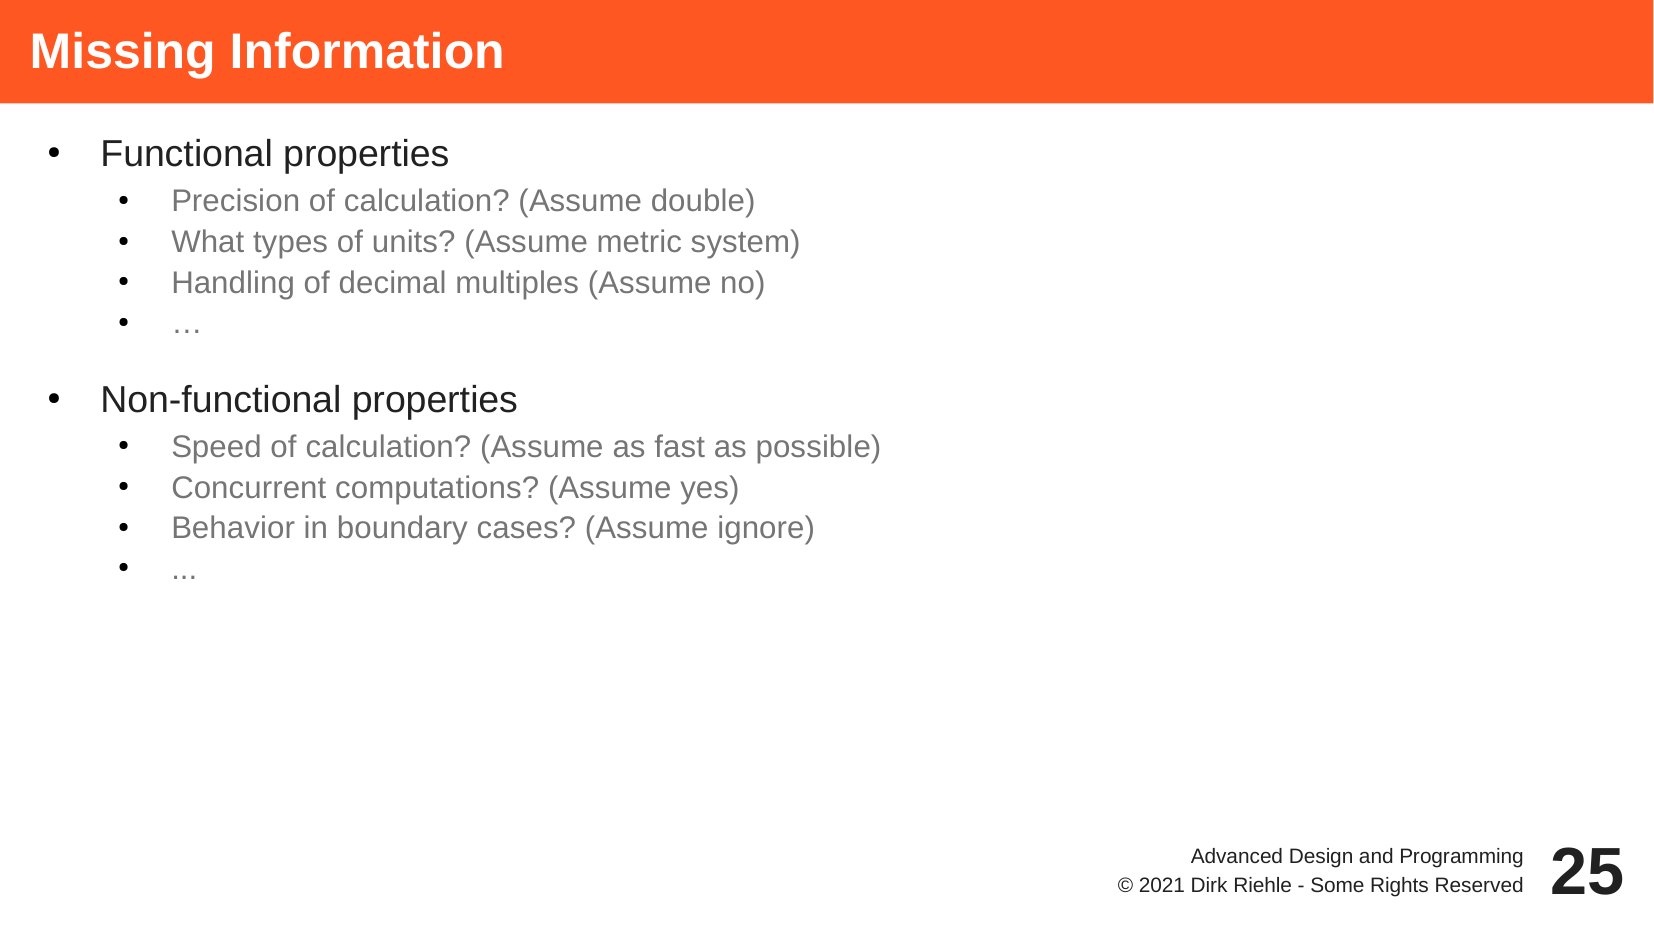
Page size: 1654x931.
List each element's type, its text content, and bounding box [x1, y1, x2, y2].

list Functional properties Precision of calculation? (Assume double) What types of units? (Assume metric system) Handling of decimal multiples (Assume no) … Non-functional properties Speed of calculation? (Assume as fast as possible) Concurrent computations? (Assume yes) Behavior in boundary cases? (Assume ignore) ... [29, 132, 1625, 813]
title Missing Information [0, 0, 1654, 104]
